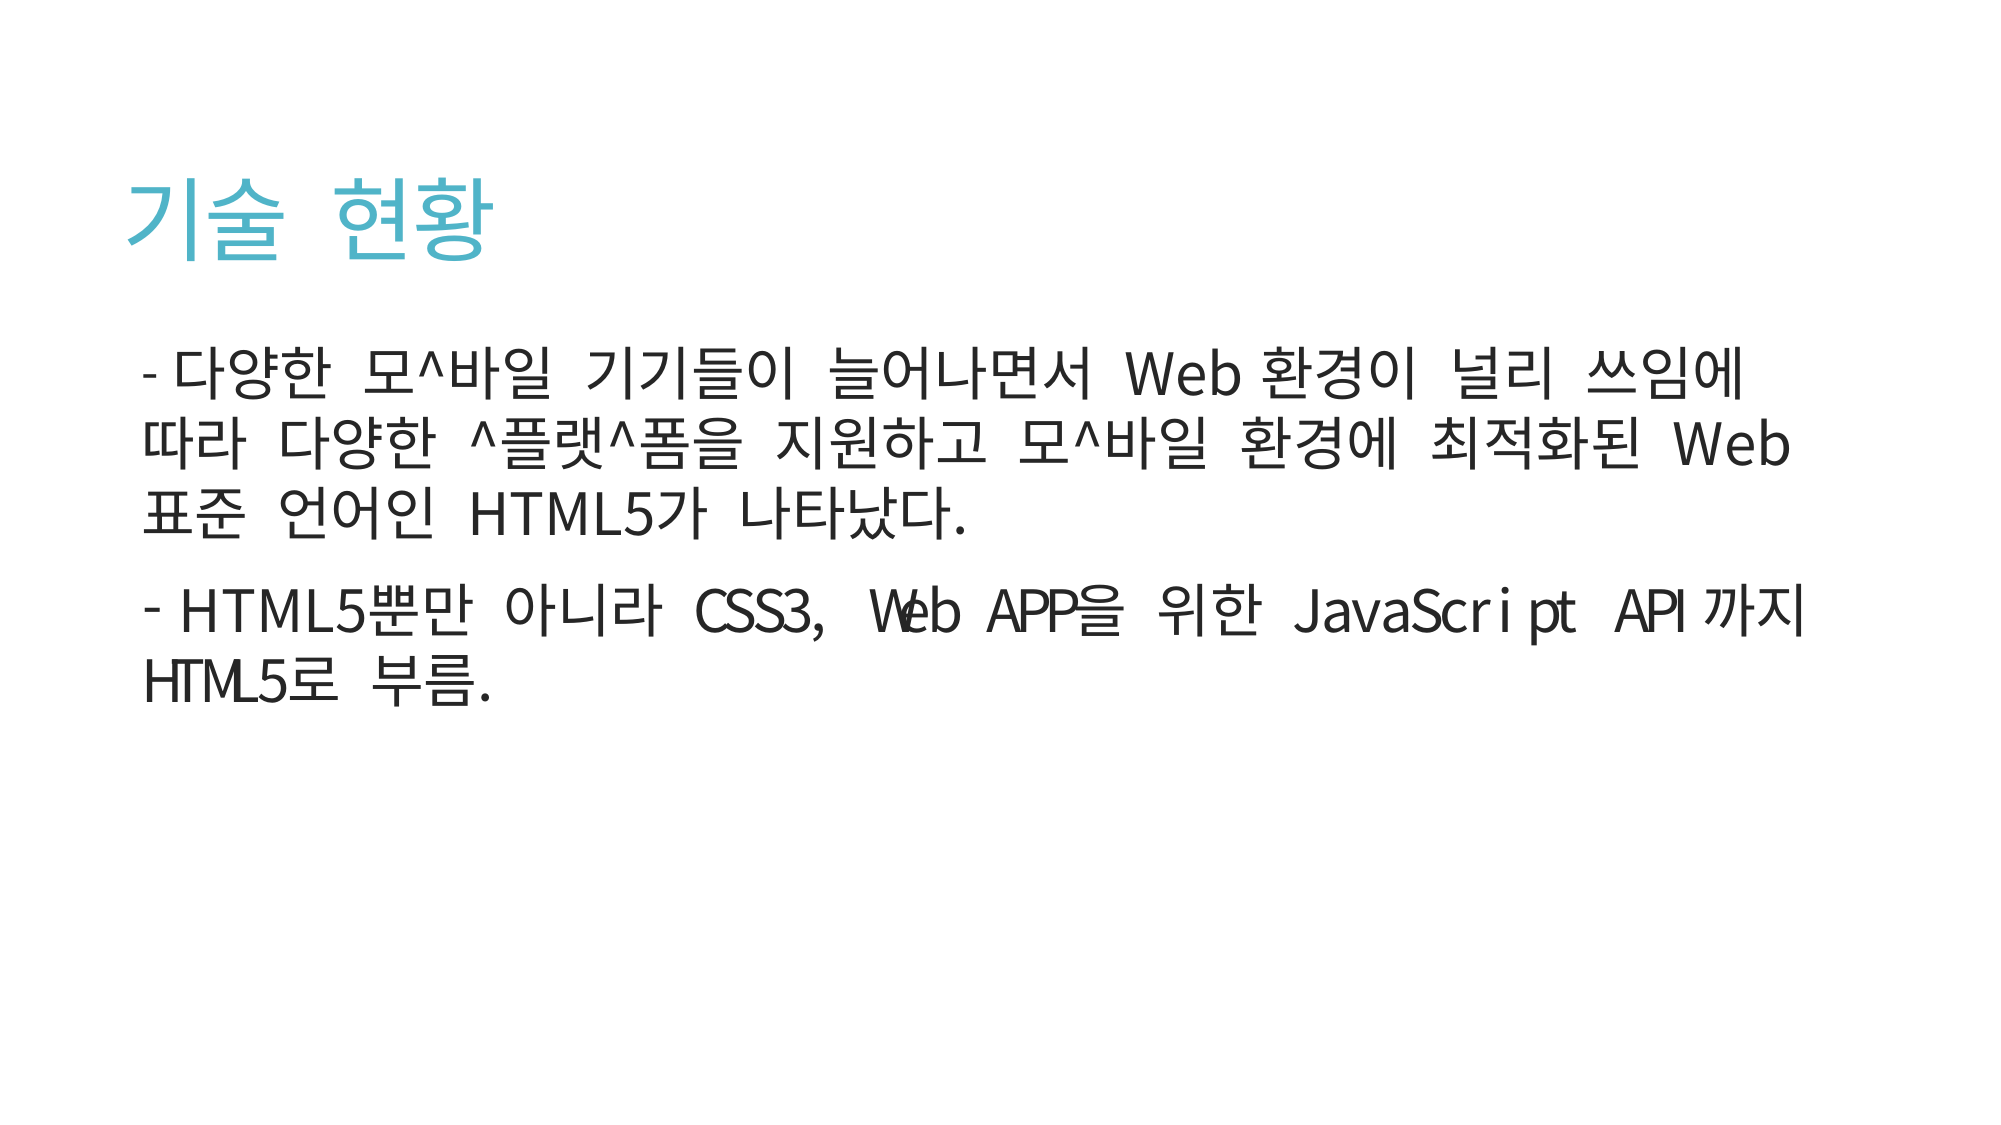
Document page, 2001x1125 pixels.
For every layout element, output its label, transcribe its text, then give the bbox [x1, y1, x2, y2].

list - 다양한 모^바일 기기들이 늘어나면서 Web 환경이 널리 쓰임에 따라 다양한 ^플랫^폼을 지원하고 모^바일 환경에 최적화된 Web 표준 언어인 HTML5가 나타났다. - HTML5뿐만 아니라 CSS3, Web APP을 위한 JavaScript API까지 HTML5로 부름. [111, 329, 1876, 948]
title 기술 현황 [107, 81, 1875, 354]
